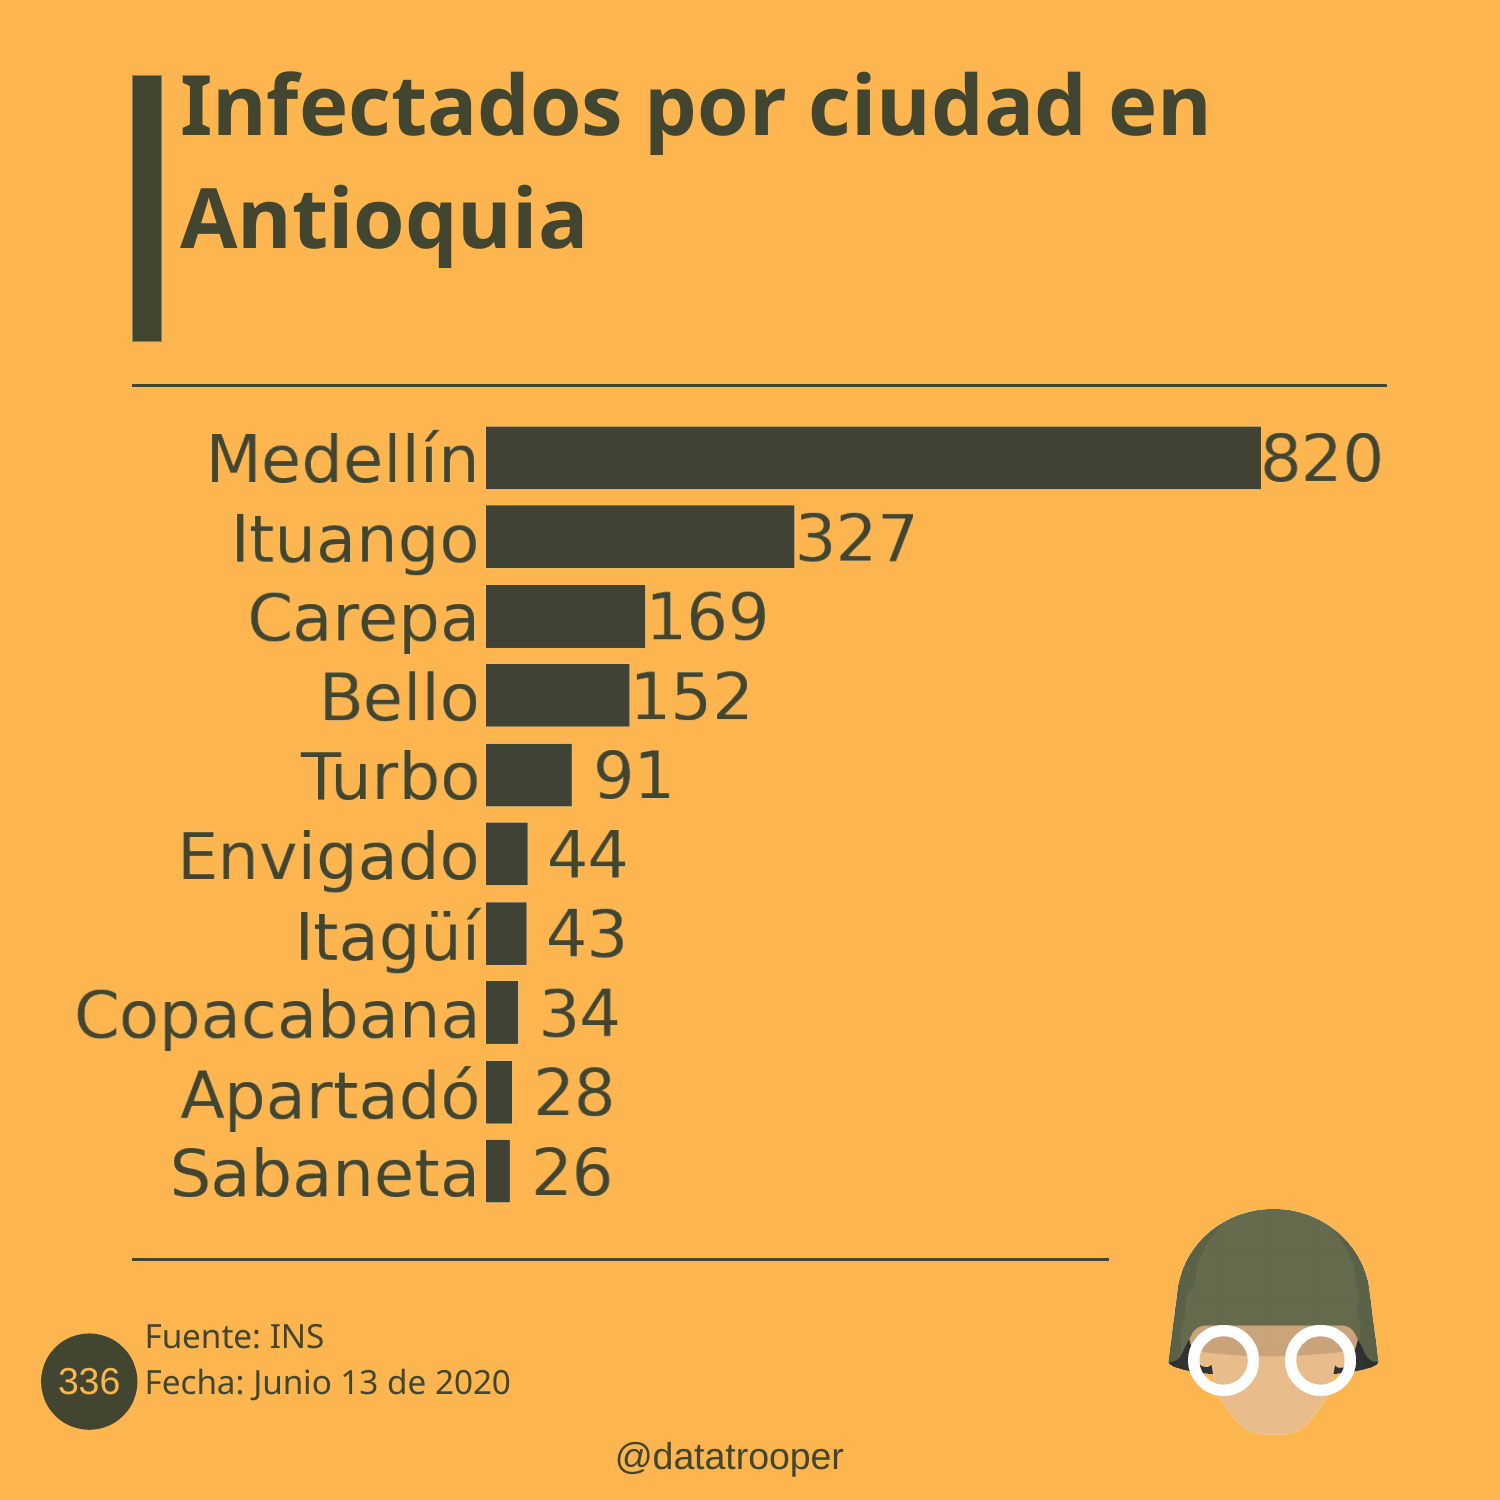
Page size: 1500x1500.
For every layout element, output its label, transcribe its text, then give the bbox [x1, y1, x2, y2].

title Infectados por ciudad en Antioquia [180, 64, 1351, 255]
picture [73, 418, 1410, 1500]
